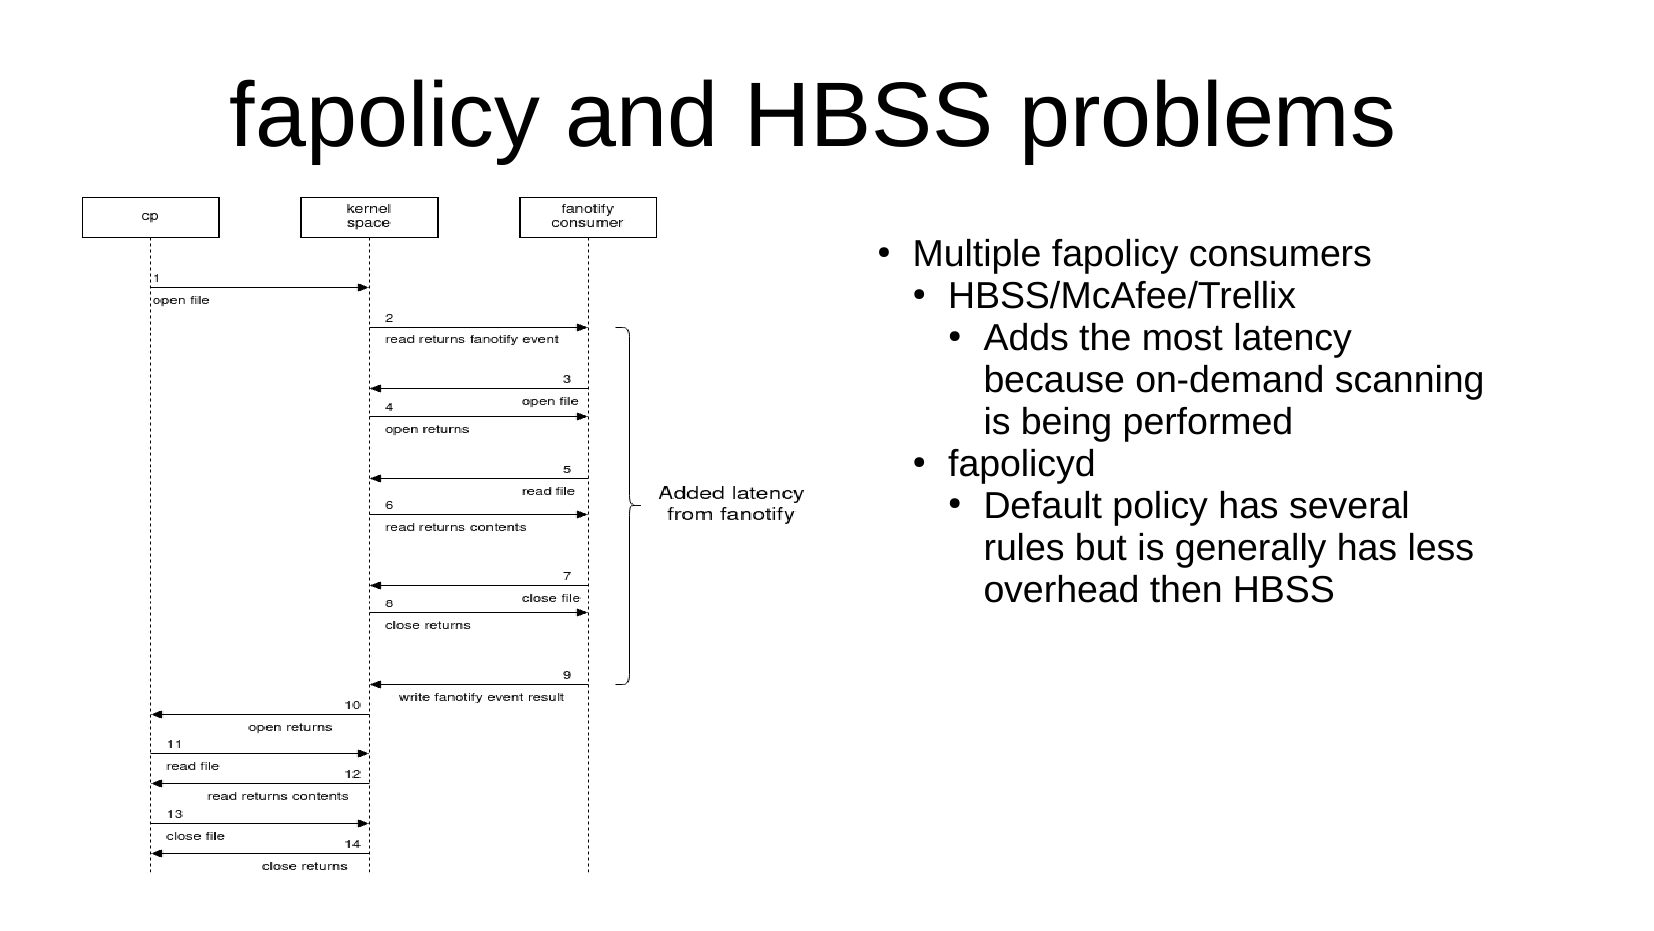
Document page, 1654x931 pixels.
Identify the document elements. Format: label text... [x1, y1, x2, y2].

text_box Multiple fapolicy consumers HBSS/McAfee/Trellix Adds the most latency because on-demand scanning is being performed fapolicyd Default policy has several rules but is generally has less overhead then HBSS [862, 225, 1501, 618]
picture [82, 197, 822, 873]
title fapolicy and HBSS problems [82, 37, 1571, 193]
